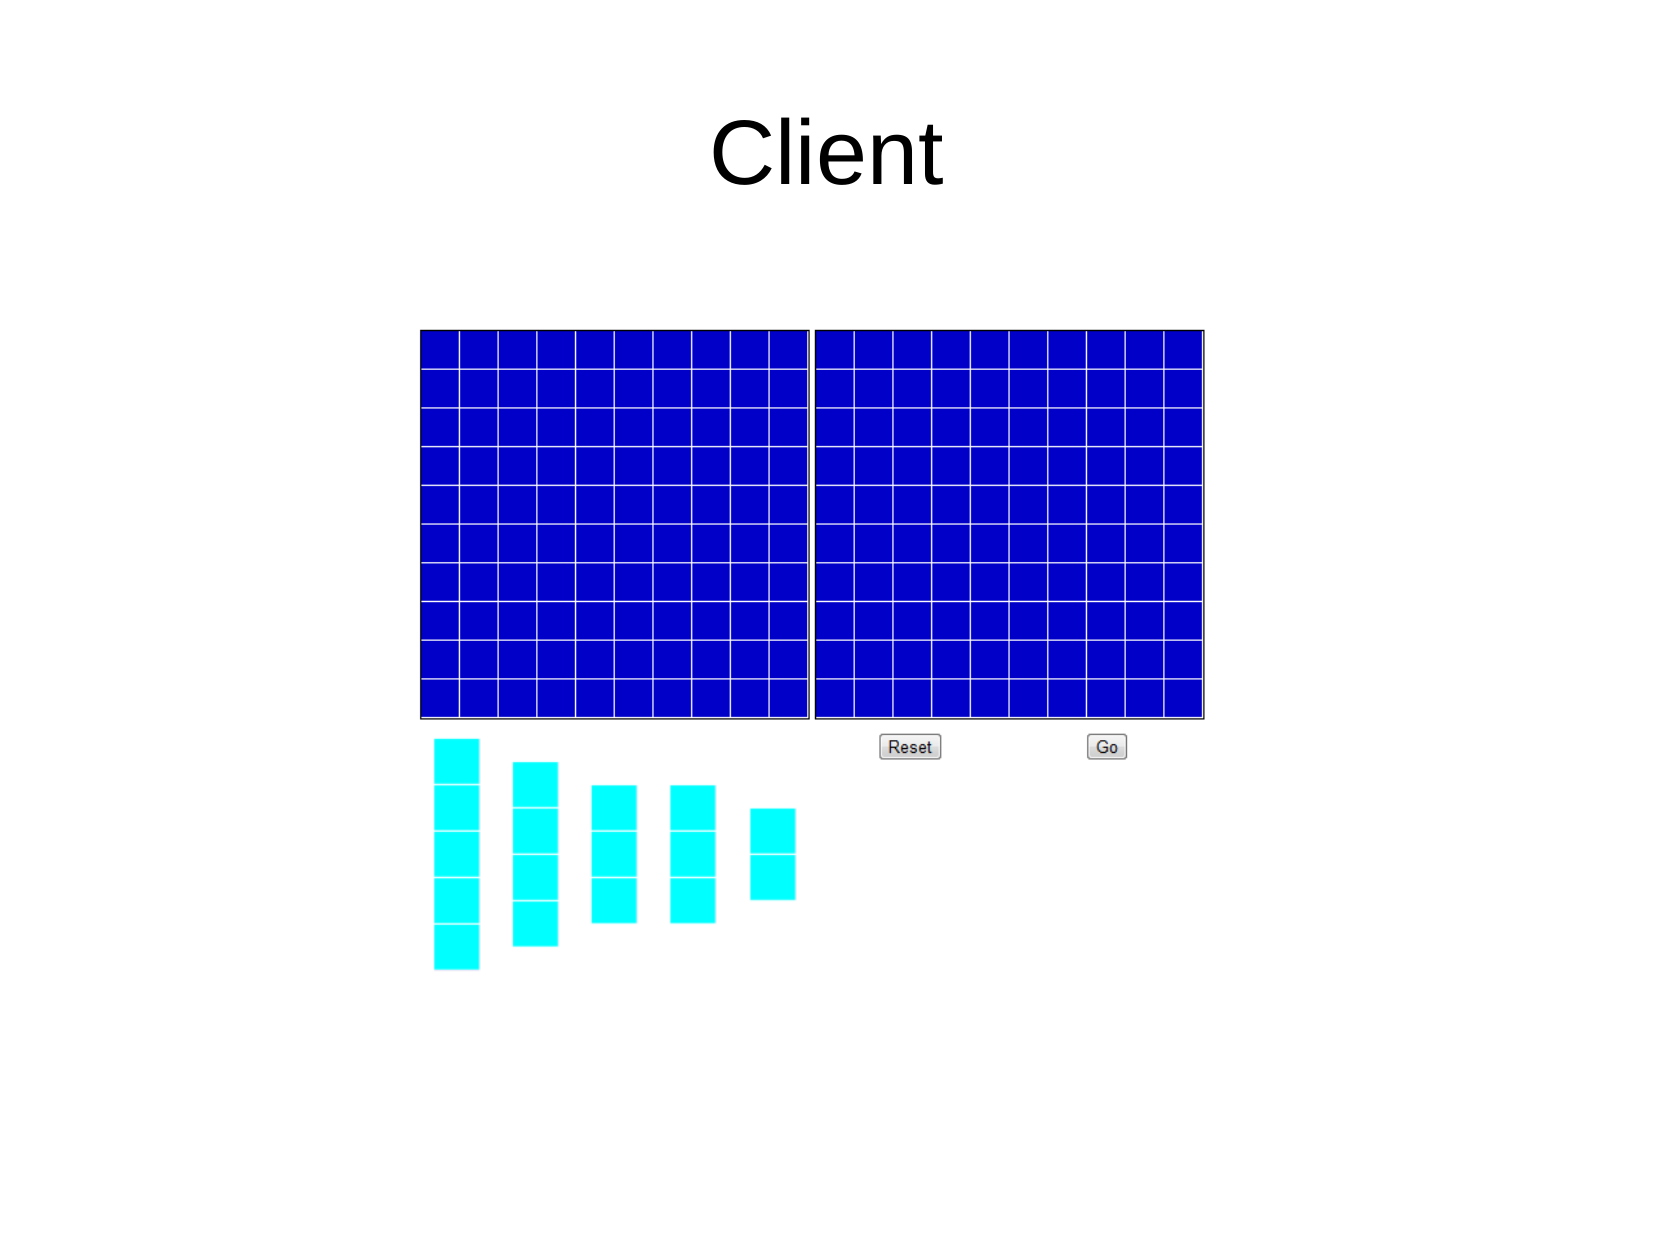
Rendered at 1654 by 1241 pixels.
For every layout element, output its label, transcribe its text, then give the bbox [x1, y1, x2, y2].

title Client [82, 49, 1571, 257]
picture [357, 290, 1264, 1010]
